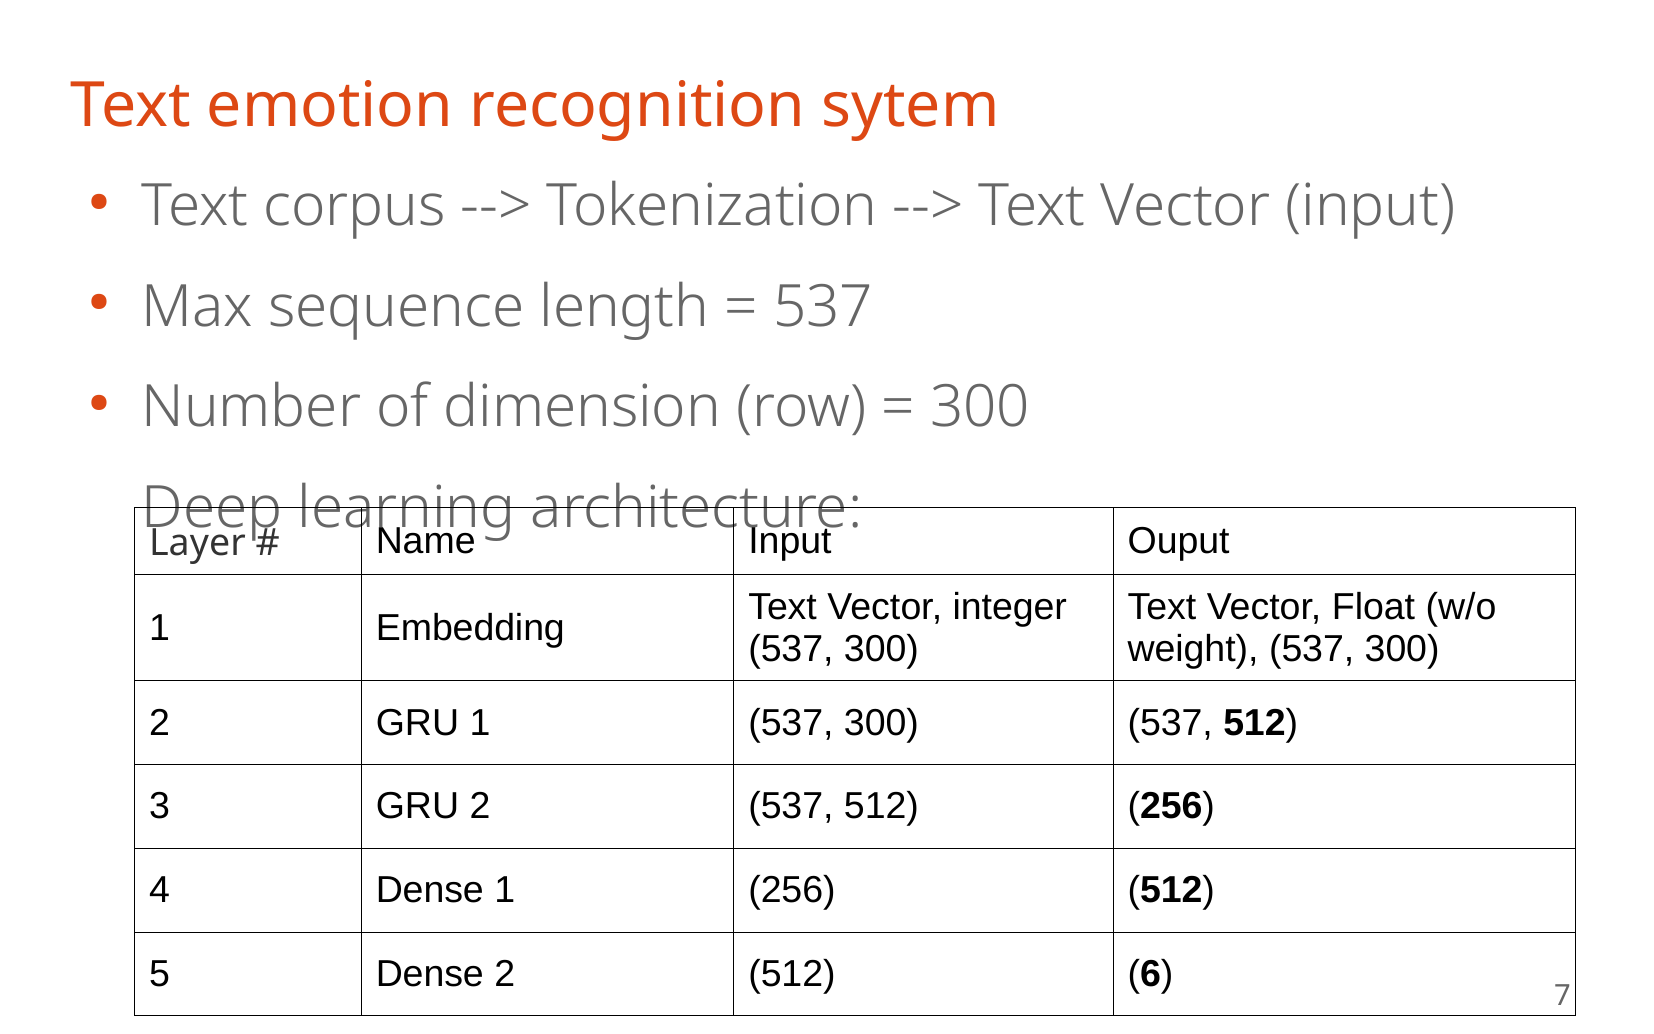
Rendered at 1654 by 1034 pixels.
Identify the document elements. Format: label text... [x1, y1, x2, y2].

table_cell (256) [734, 849, 1113, 932]
table_cell (537, 300) [734, 681, 1113, 764]
table_cell (537, 512) [1114, 681, 1575, 764]
table_cell (512) [1114, 849, 1575, 932]
table_cell 4 [135, 849, 361, 932]
table_cell 3 [135, 765, 361, 848]
table_cell Dense 1 [362, 849, 733, 932]
table_cell 5 [135, 933, 361, 1015]
list Text corpus --> Tokenization --> Text Vector (input) Max sequence length = 537 Number of dimension (row) = 300 Deep learning architecture: [70, 163, 1518, 892]
table_cell (537, 512) [734, 765, 1113, 848]
table_cell (512) [734, 933, 1113, 1015]
title Text emotion recognition sytem [70, 49, 1518, 155]
table_cell (256) [1114, 765, 1575, 848]
table_cell Dense 2 [362, 933, 733, 1015]
table_header Layer # [135, 508, 361, 574]
table_cell Embedding [362, 575, 733, 680]
table_header Ouput [1114, 508, 1575, 574]
table_cell 1 [135, 575, 361, 680]
table_cell Text Vector, integer (537, 300) [734, 575, 1113, 680]
table_header Name [362, 508, 733, 574]
table_cell 2 [135, 681, 361, 764]
table_cell GRU 1 [362, 681, 733, 764]
table_cell (6) [1114, 933, 1575, 1015]
table_cell GRU 2 [362, 765, 733, 848]
table_header Input [734, 508, 1113, 574]
table_cell Text Vector, Float (w/o weight), (537, 300) [1114, 575, 1575, 680]
